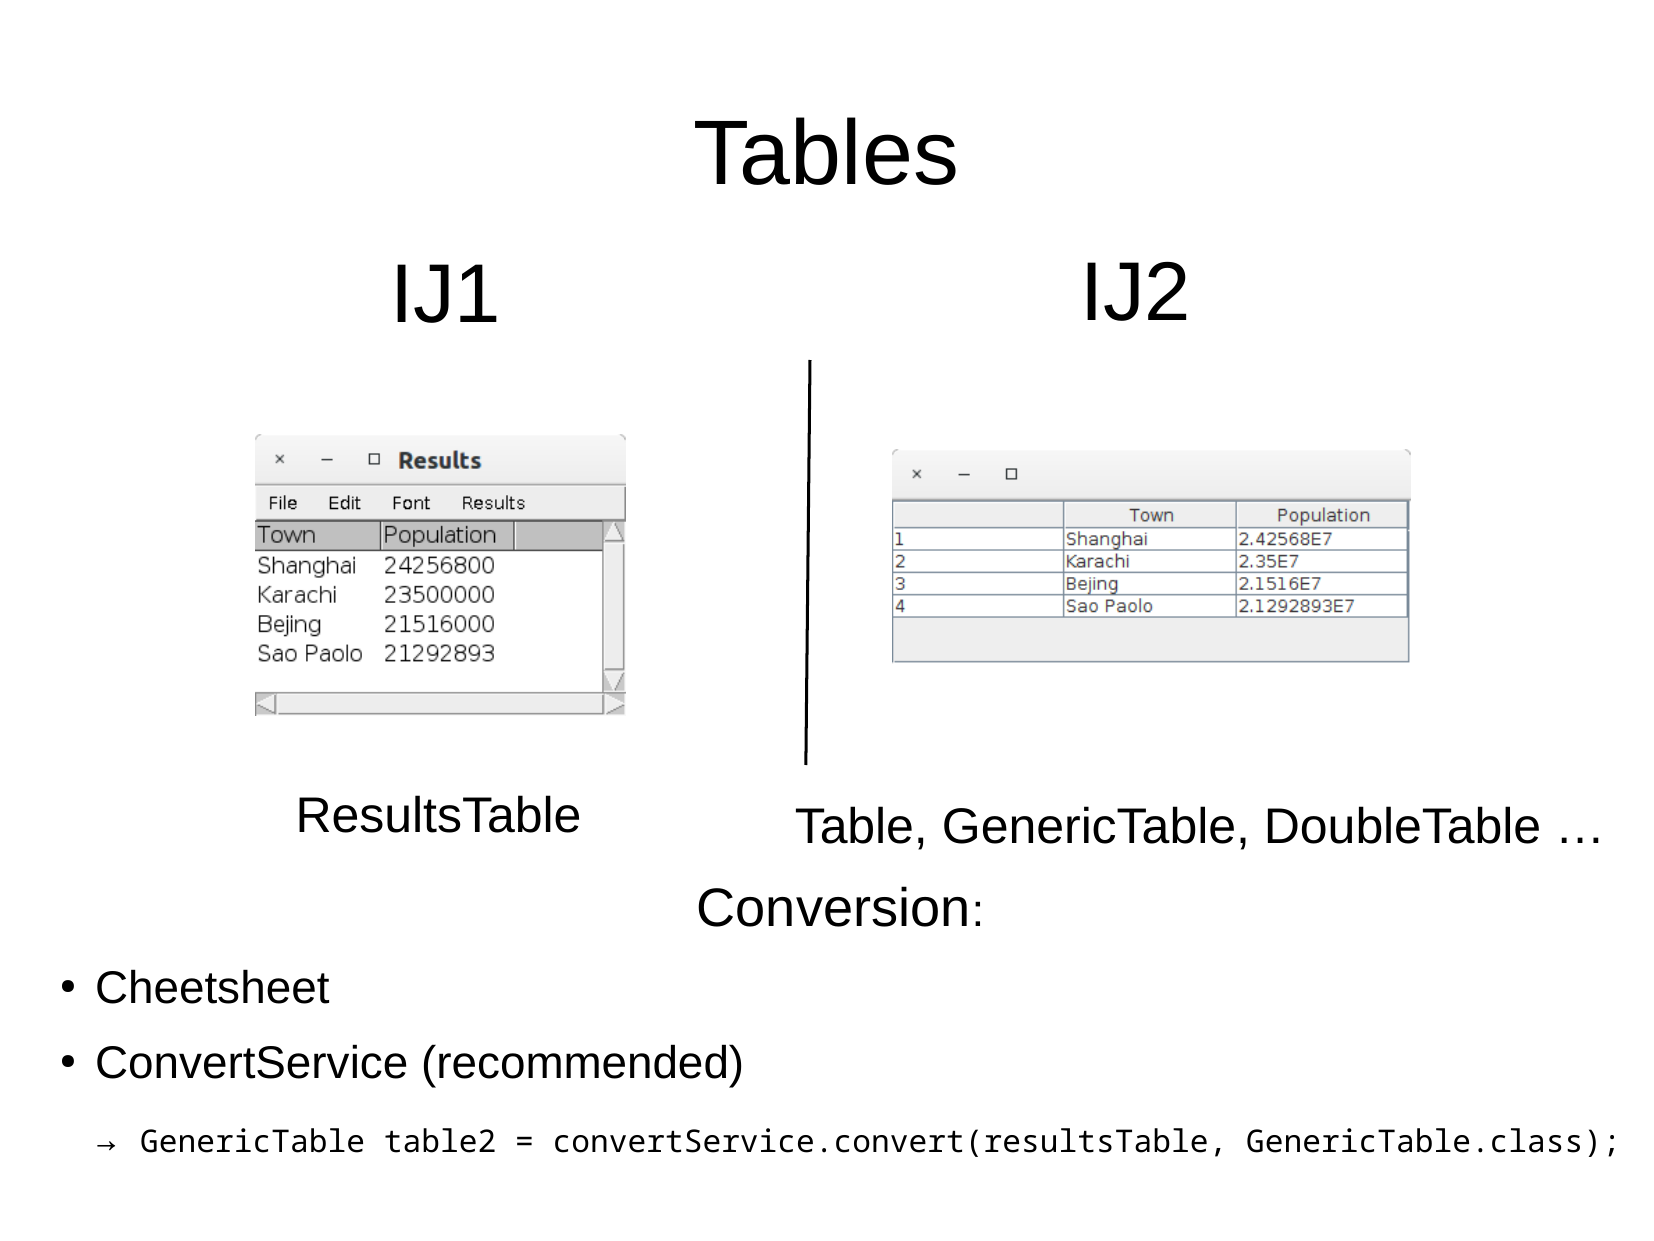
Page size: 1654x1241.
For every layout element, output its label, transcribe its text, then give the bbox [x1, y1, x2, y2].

text_box IJ1 [375, 240, 517, 348]
text_box Table, GenericTable, DoubleTable … [780, 790, 1620, 862]
text_box IJ2 [1065, 237, 1207, 346]
picture [892, 449, 1411, 664]
text_box ResultsTable [280, 780, 675, 851]
title Tables [82, 49, 1571, 257]
picture [255, 434, 626, 716]
text_box Conversion: Cheetsheet ConvertService (recommended) → GenericTable table2 = convertService.convert(resultsTable, GenericTable.class); [45, 870, 1637, 1239]
